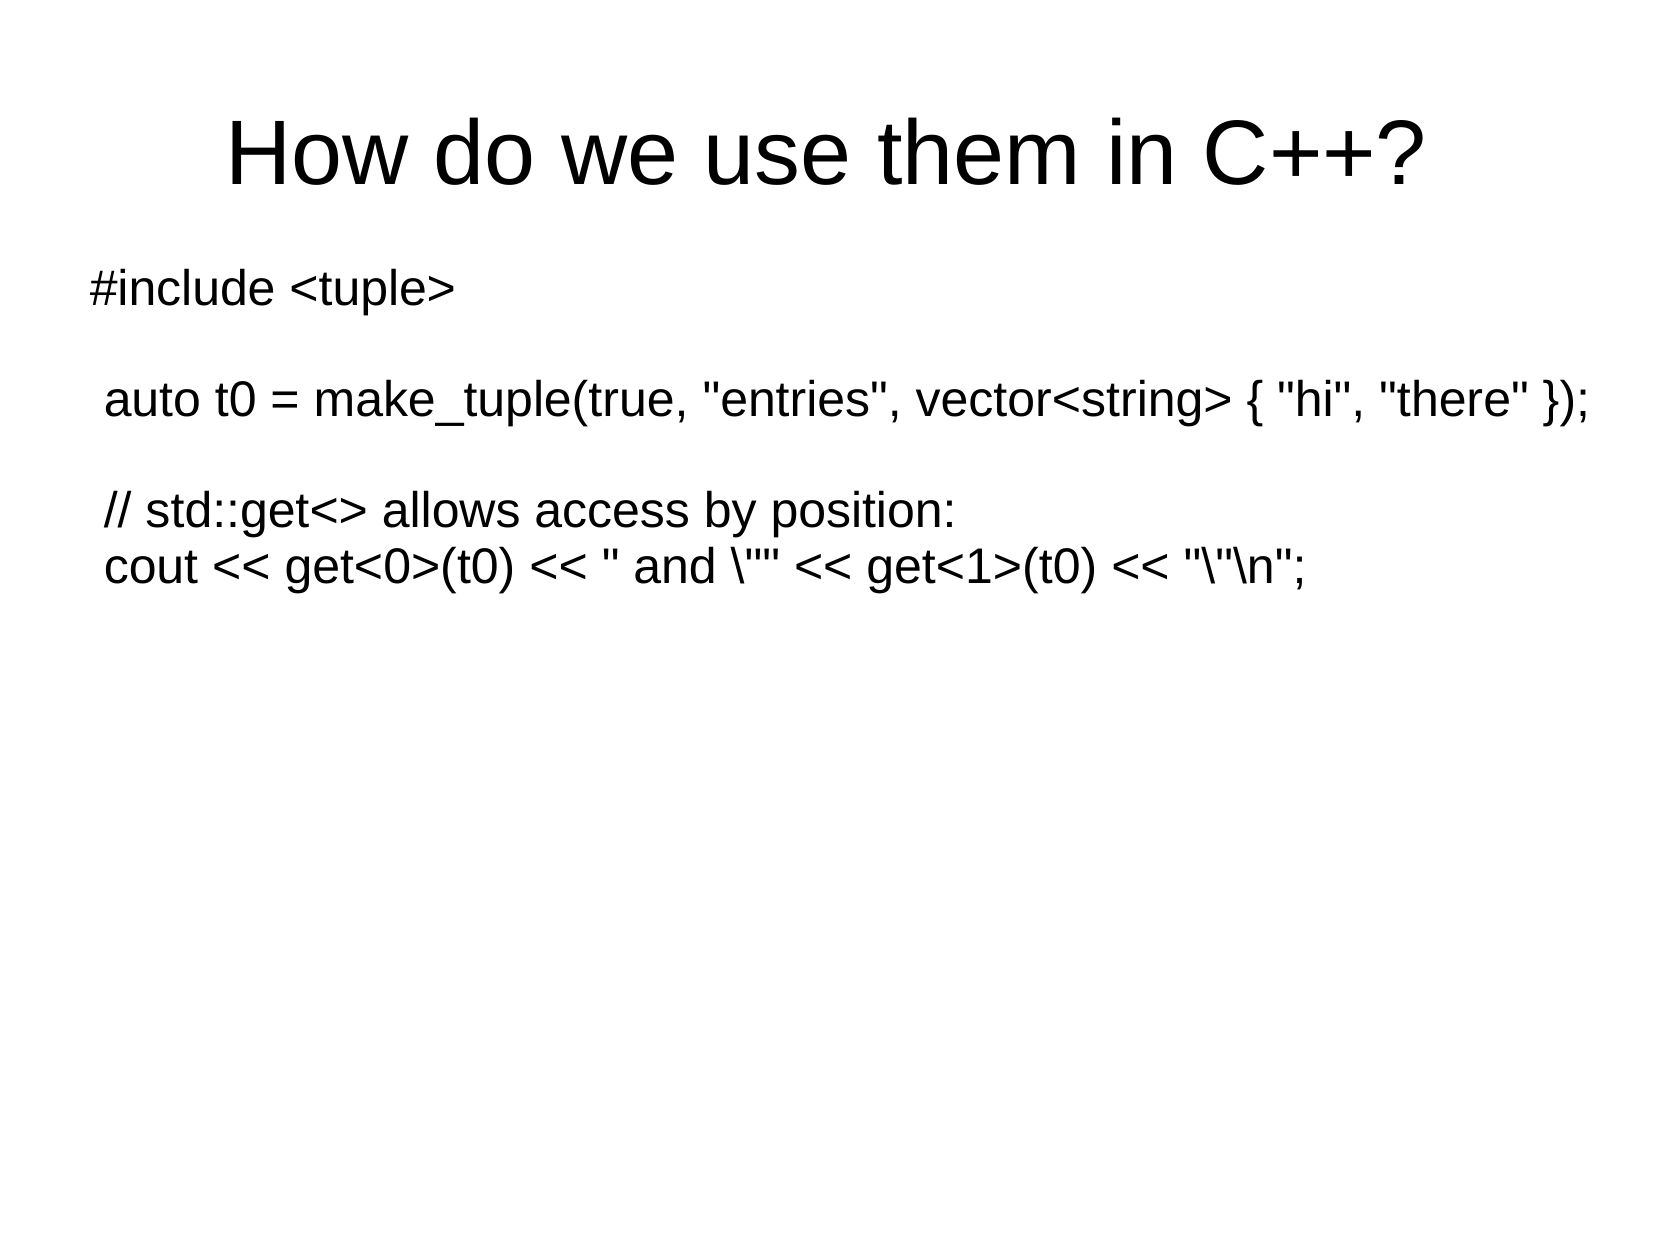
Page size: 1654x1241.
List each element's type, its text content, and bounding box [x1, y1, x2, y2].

text_box #include <tuple> auto t0 = make_tuple(true, "entries", vector<string> { "hi", "there" }); // std::get<> allows access by position: cout << get<0>(t0) << " and \"" << get<1>(t0) << "\"\n"; [75, 252, 1607, 714]
title How do we use them in C++? [82, 49, 1571, 252]
